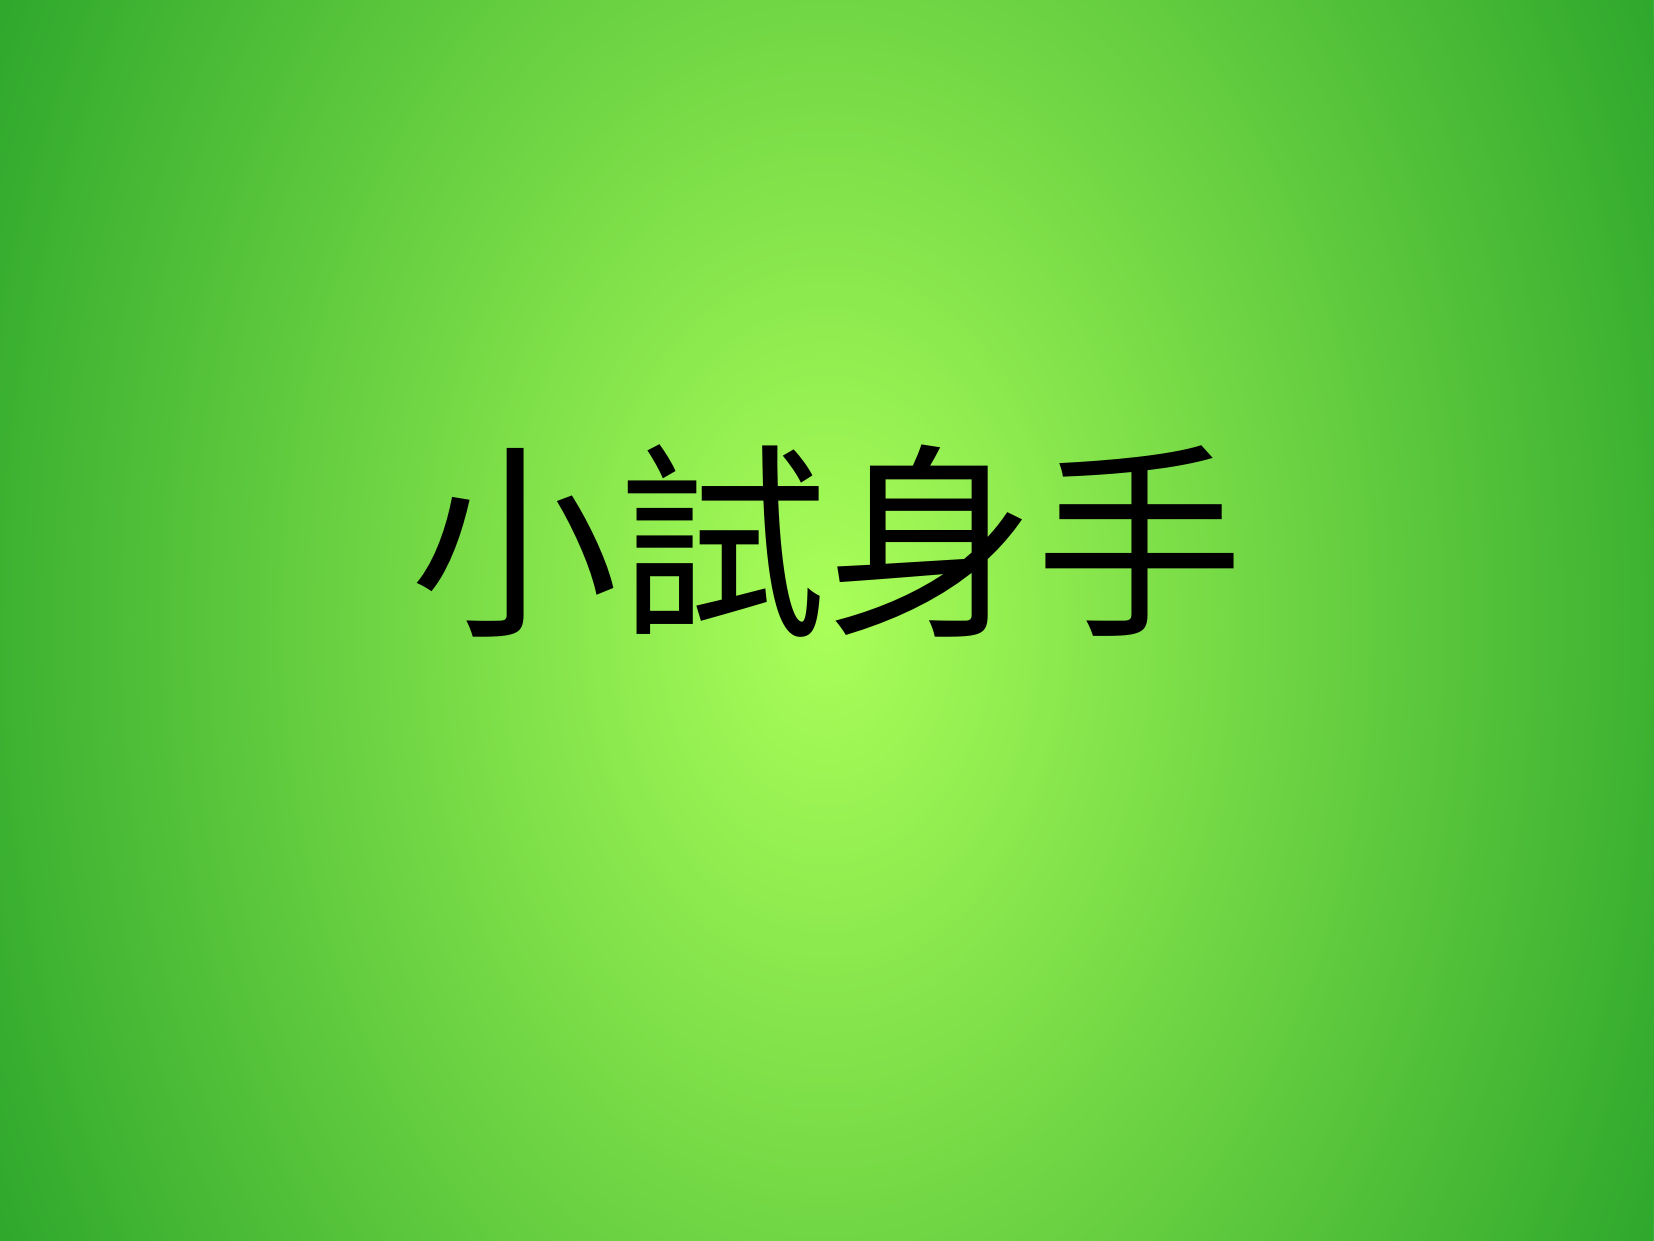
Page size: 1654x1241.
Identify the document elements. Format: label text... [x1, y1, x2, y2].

subtitle 小試身手 [82, 49, 1571, 1010]
